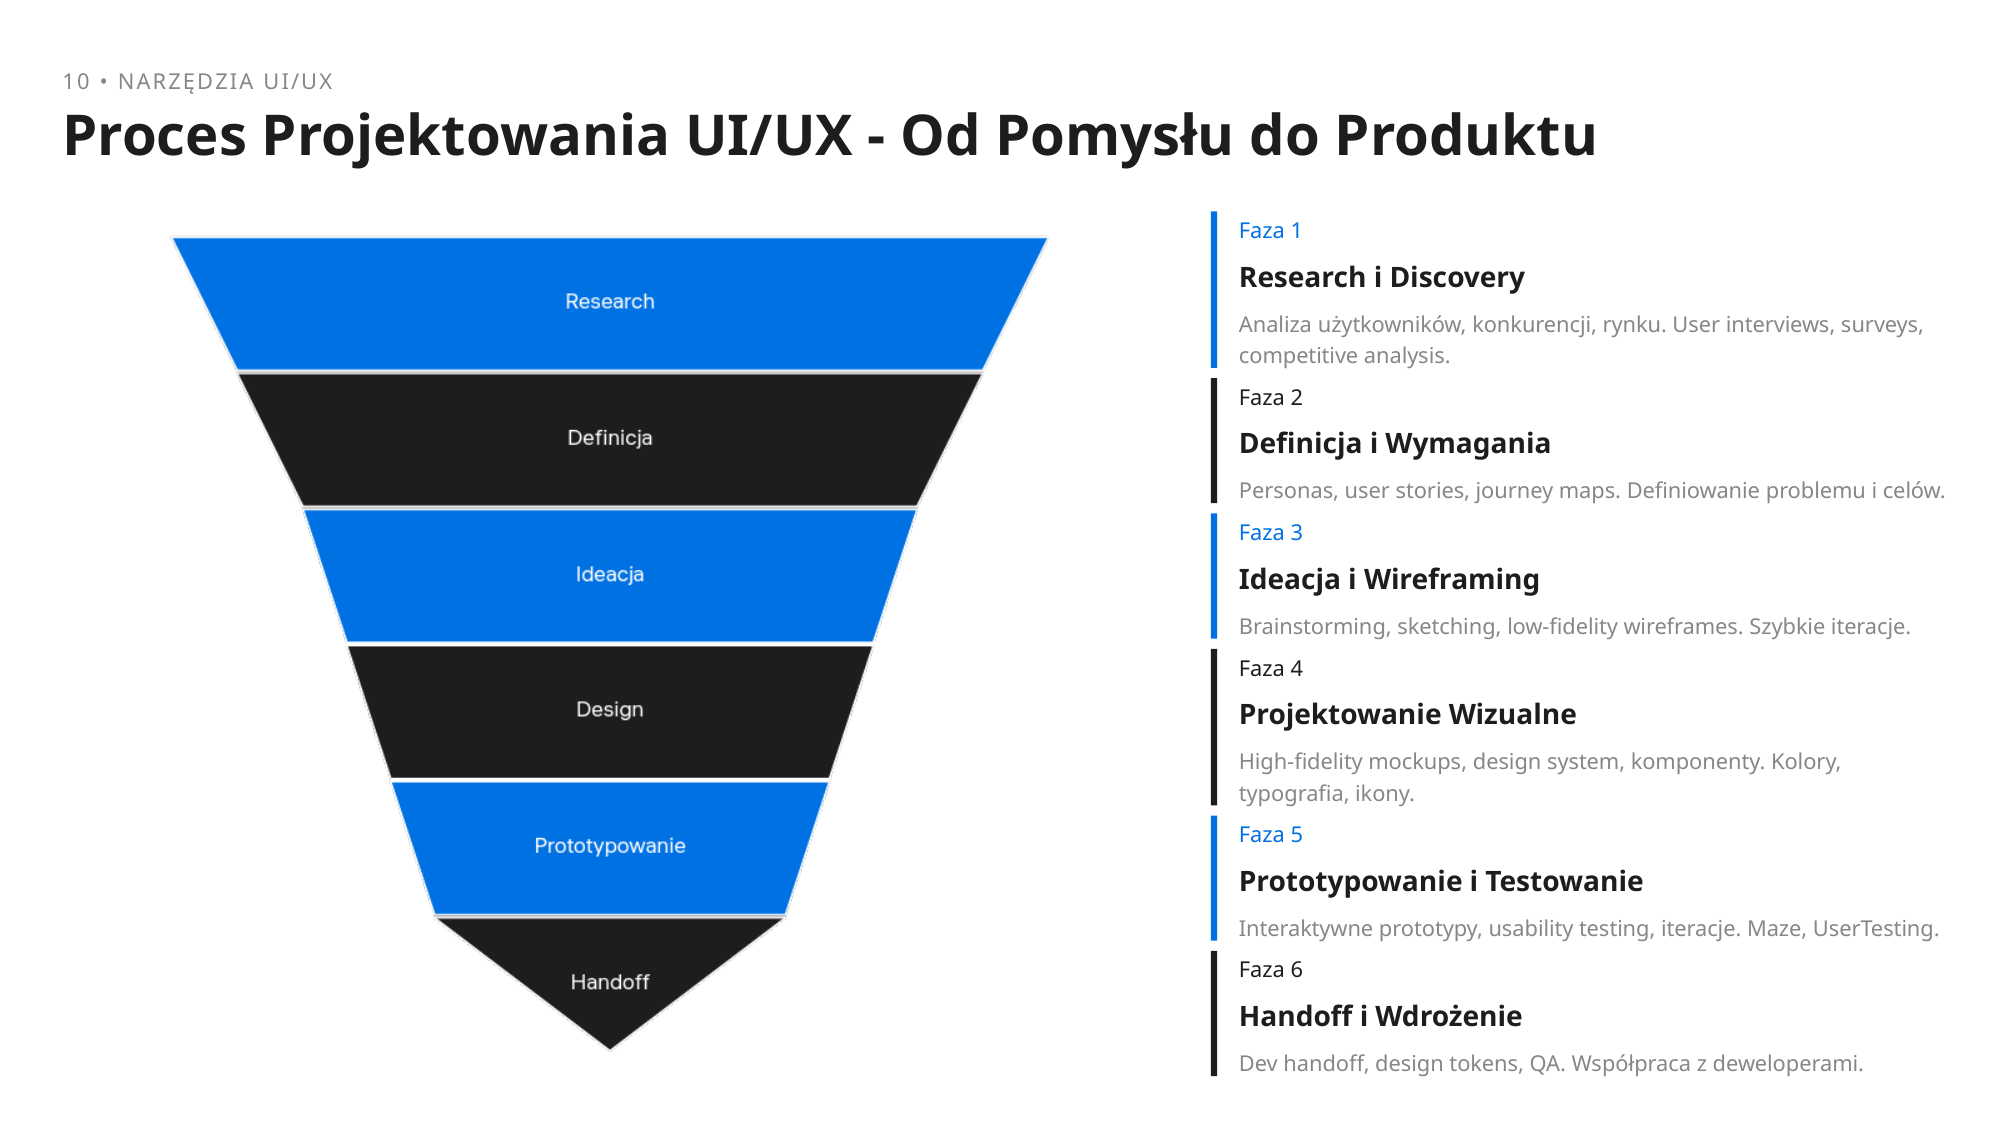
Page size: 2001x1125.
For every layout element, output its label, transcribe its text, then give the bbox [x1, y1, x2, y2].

text_box Faza 5 [1239, 816, 1948, 847]
text_box Analiza użytkowników, konkurencji, rynku. User interviews, surveys, competitive analysis. [1239, 305, 1948, 368]
text_box [1210, 815, 1218, 941]
text_box [1210, 950, 1218, 1077]
text_box Prototypowanie i Testowanie [1239, 853, 1951, 897]
text_box Definicja i Wymagania [1239, 416, 1951, 459]
text_box Ideacja i Wireframing [1239, 551, 1951, 595]
text_box 10 • NARZĘDZIA UI/UX [62, 62, 1948, 94]
text_box Projektowanie Wizualne [1239, 686, 1951, 730]
text_box Dev handoff, design tokens, QA. Współpraca z deweloperami. [1239, 1045, 1948, 1076]
text_box Personas, user stories, journey maps. Definiowanie problemu i celów. [1239, 472, 1948, 503]
text_box Faza 4 [1239, 649, 1948, 680]
text_box [1210, 378, 1218, 504]
text_box Faza 3 [1239, 513, 1948, 545]
text_box Proces Projektowania UI/UX - Od Pomysłu do Produktu [62, 106, 1966, 169]
text_box Faza 1 [1239, 211, 1948, 243]
picture [62, 206, 1158, 1082]
text_box High-fidelity mockups, design system, komponenty. Kolory, typografia, ikony. [1239, 743, 1948, 805]
text_box Brainstorming, sketching, low-fidelity wireframes. Szybkie iteracje. [1239, 607, 1948, 639]
text_box [1210, 648, 1218, 806]
text_box Interaktywne prototypy, usability testing, iteracje. Maze, UserTesting. [1239, 909, 1948, 941]
text_box [1210, 211, 1218, 368]
text_box Handoff i Wdrożenie [1239, 988, 1951, 1032]
text_box Faza 2 [1239, 378, 1948, 409]
text_box Faza 6 [1239, 951, 1948, 982]
text_box [1210, 513, 1218, 639]
text_box Research i Discovery [1239, 249, 1951, 293]
